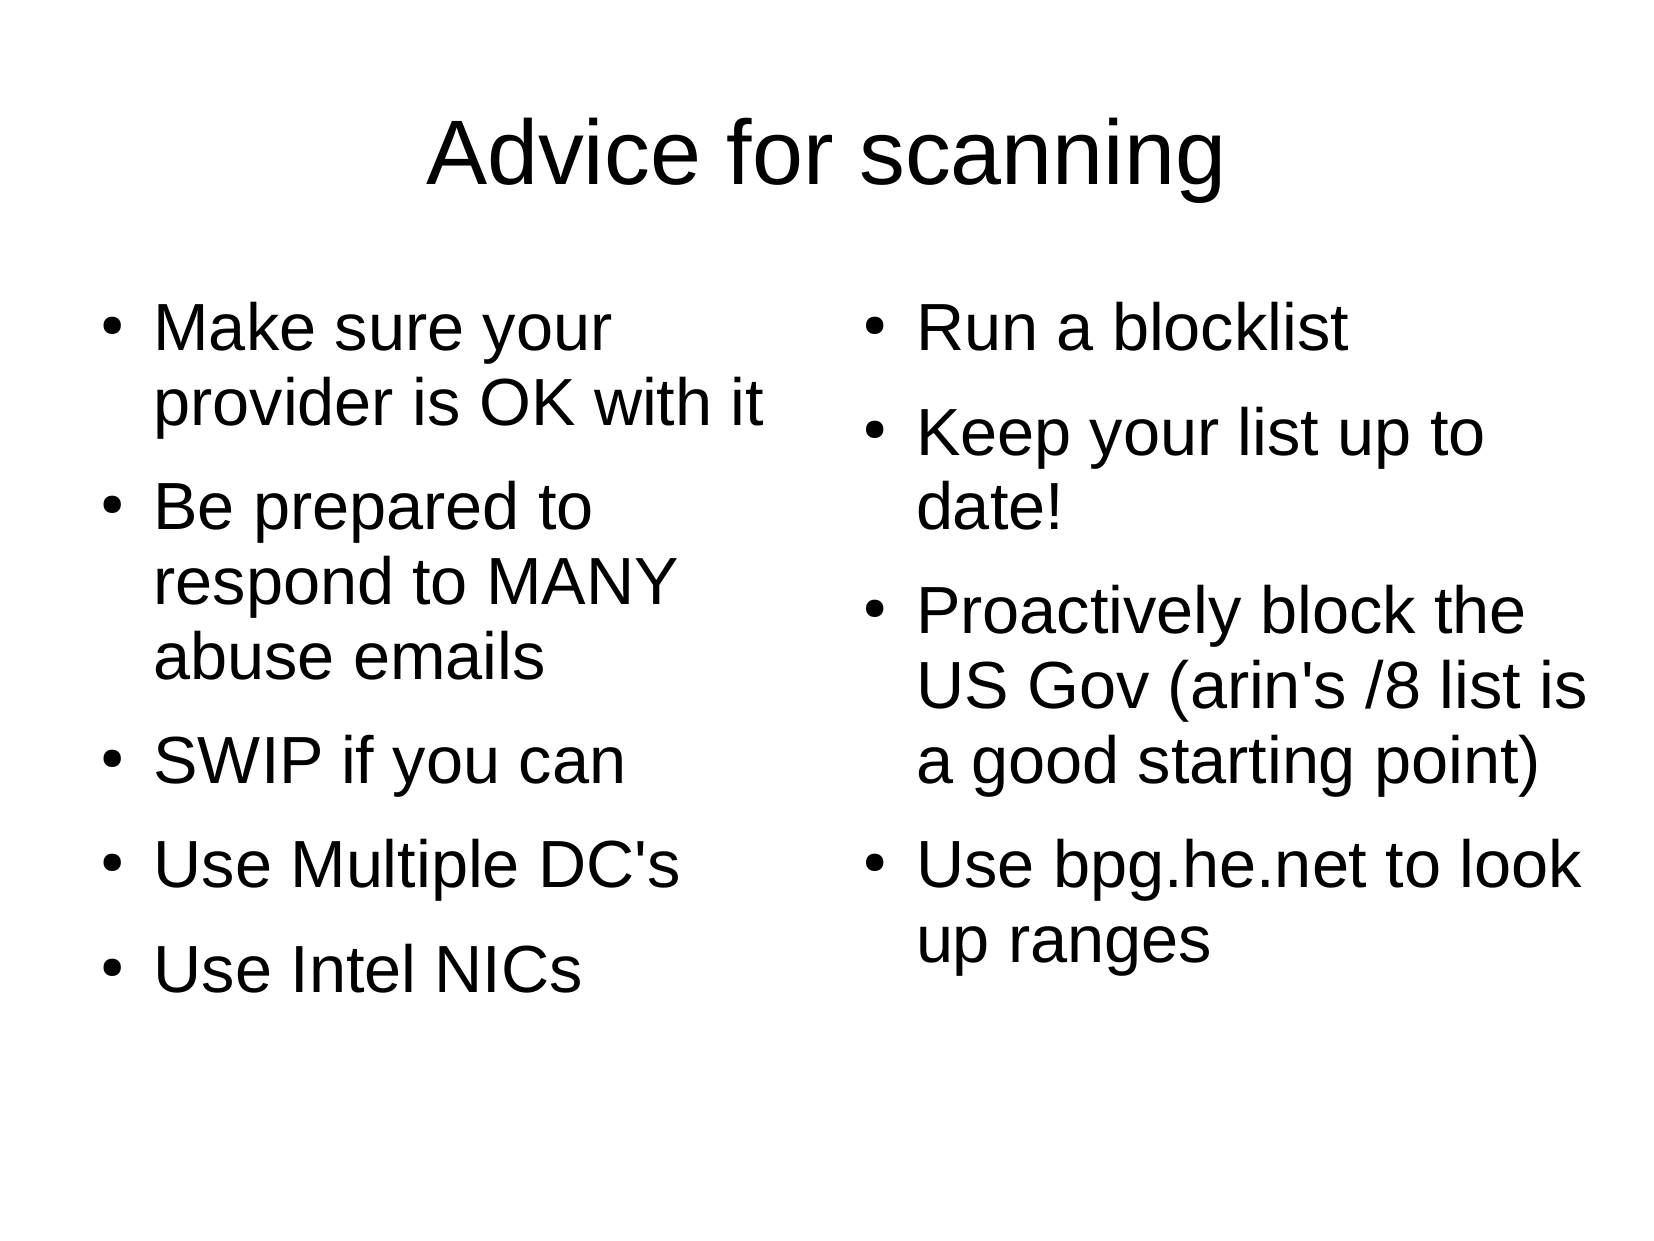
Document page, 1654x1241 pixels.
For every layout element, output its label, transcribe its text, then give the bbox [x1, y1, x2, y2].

list Make sure your provider is OK with it Be prepared to respond to MANY abuse emails SWIP if you can Use Multiple DC's Use Intel NICs [82, 290, 809, 1010]
title Advice for scanning [82, 49, 1571, 257]
list Run a blocklist Keep your list up to date! Proactively block the US Gov (arin's /8 list is a good starting point) Use bpg.he.net to look up ranges [845, 290, 1621, 1010]
